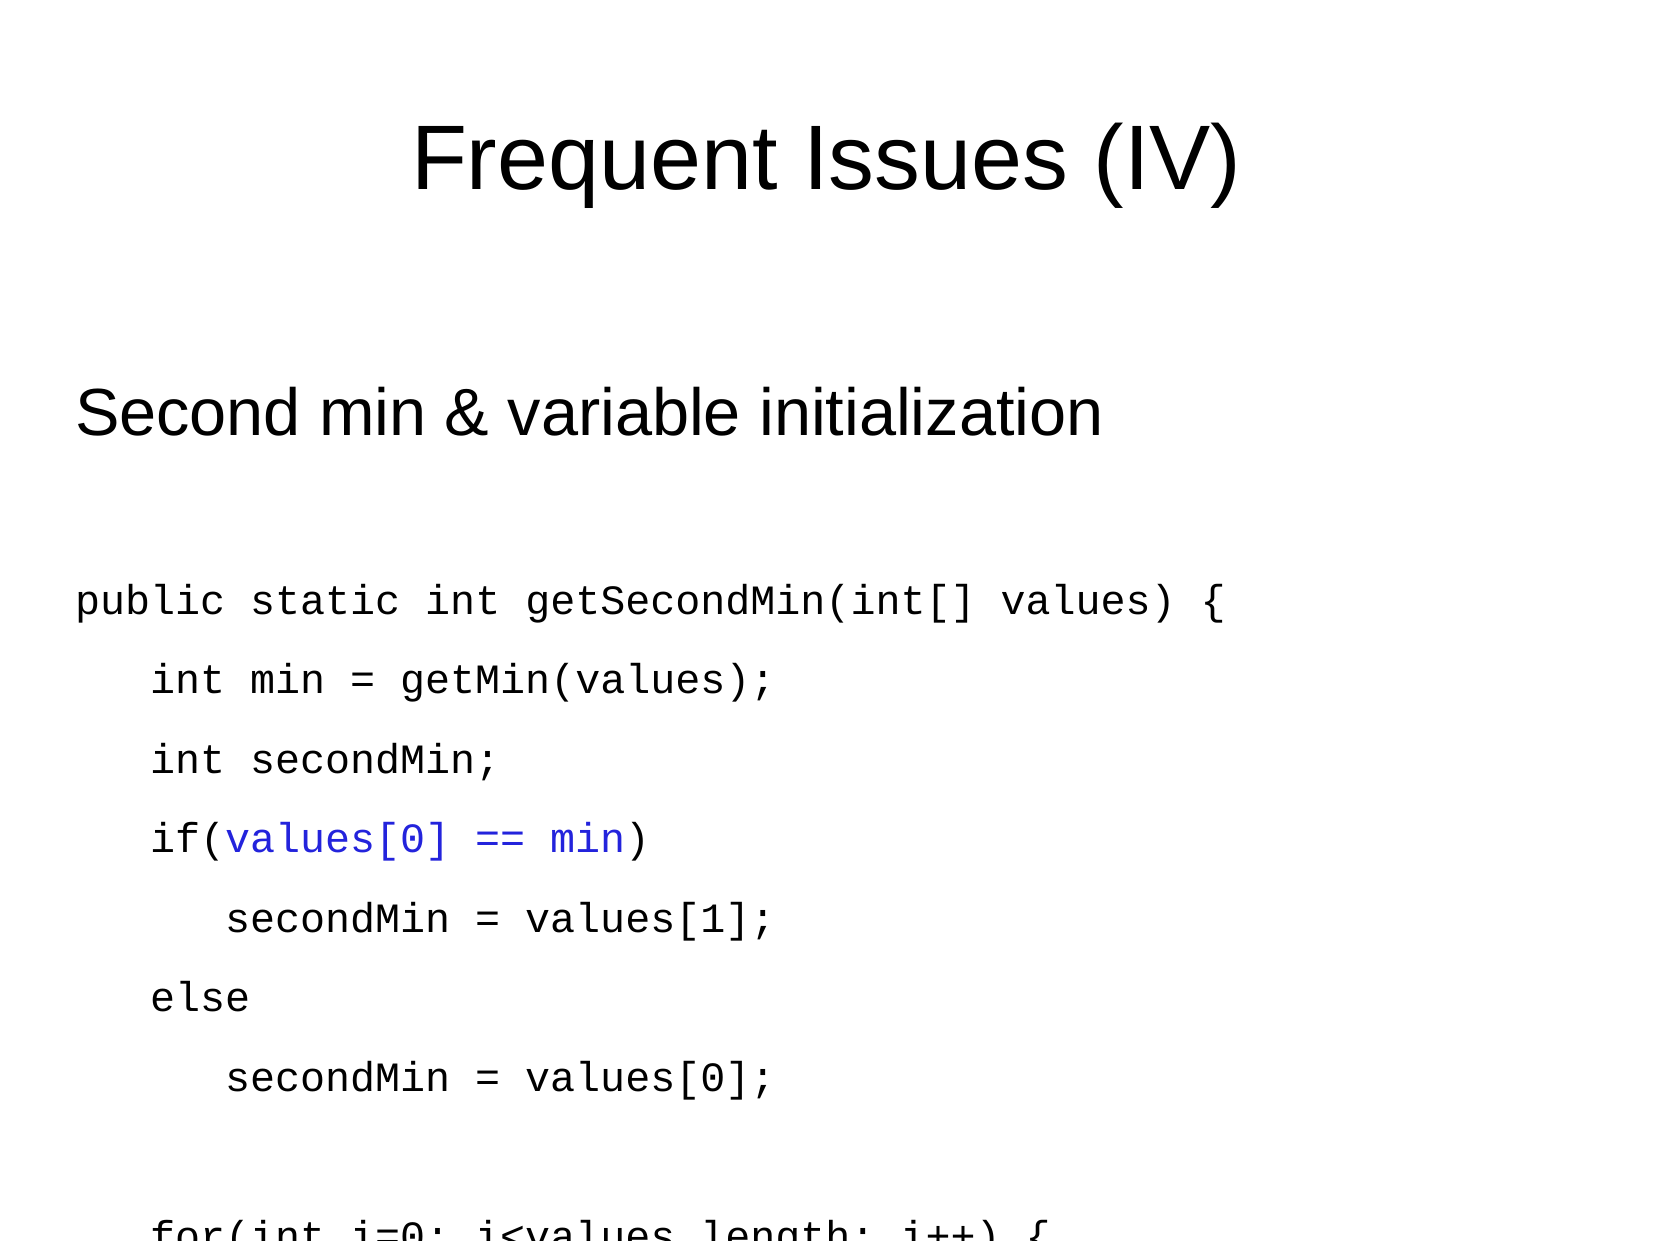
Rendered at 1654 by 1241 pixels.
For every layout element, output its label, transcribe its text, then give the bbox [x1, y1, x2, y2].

subtitle Second min & variable initialization public static int getSecondMin(int[] values) { int min = getMin(values); int secondMin; if(values[0] == min) secondMin = values[1]; else secondMin = values[0]; for(int i=0; i<values.length; i++) { if(values[i] == min) continue; if(values[i] < secondMin) secondMin = values[i]; } return secondMin; } [75, 150, 1564, 1191]
title Frequent Issues (IV) [82, 56, 1571, 250]
